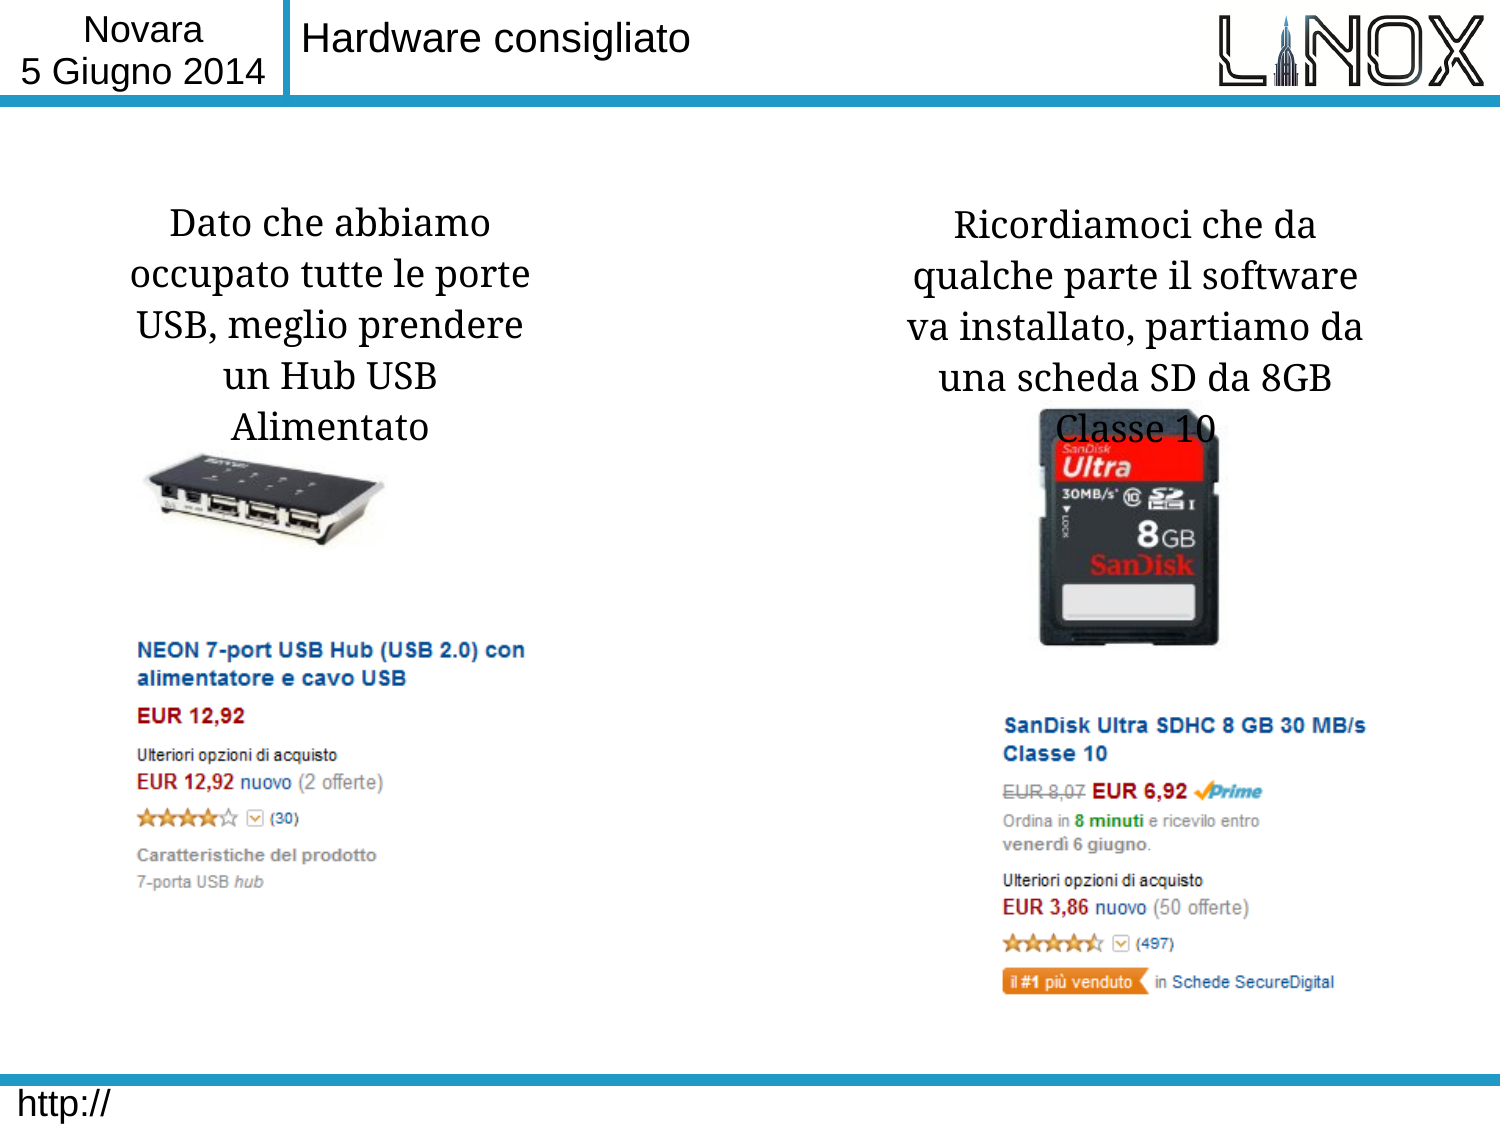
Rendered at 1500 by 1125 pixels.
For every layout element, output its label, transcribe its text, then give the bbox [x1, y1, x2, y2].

picture [0, 1074, 1500, 1086]
text_box Ricordiamoci che da qualche parte il software va installato, partiamo da una scheda SD da 8GB Classe 10 [877, 191, 1394, 378]
picture [123, 402, 532, 899]
text_box Dato che abbiamo occupato tutte le porte USB, meglio prendere un Hub USB Alimentato [105, 189, 556, 402]
list Hardware consigliato [286, 7, 1312, 83]
picture [0, 0, 1500, 107]
picture [992, 389, 1379, 1007]
